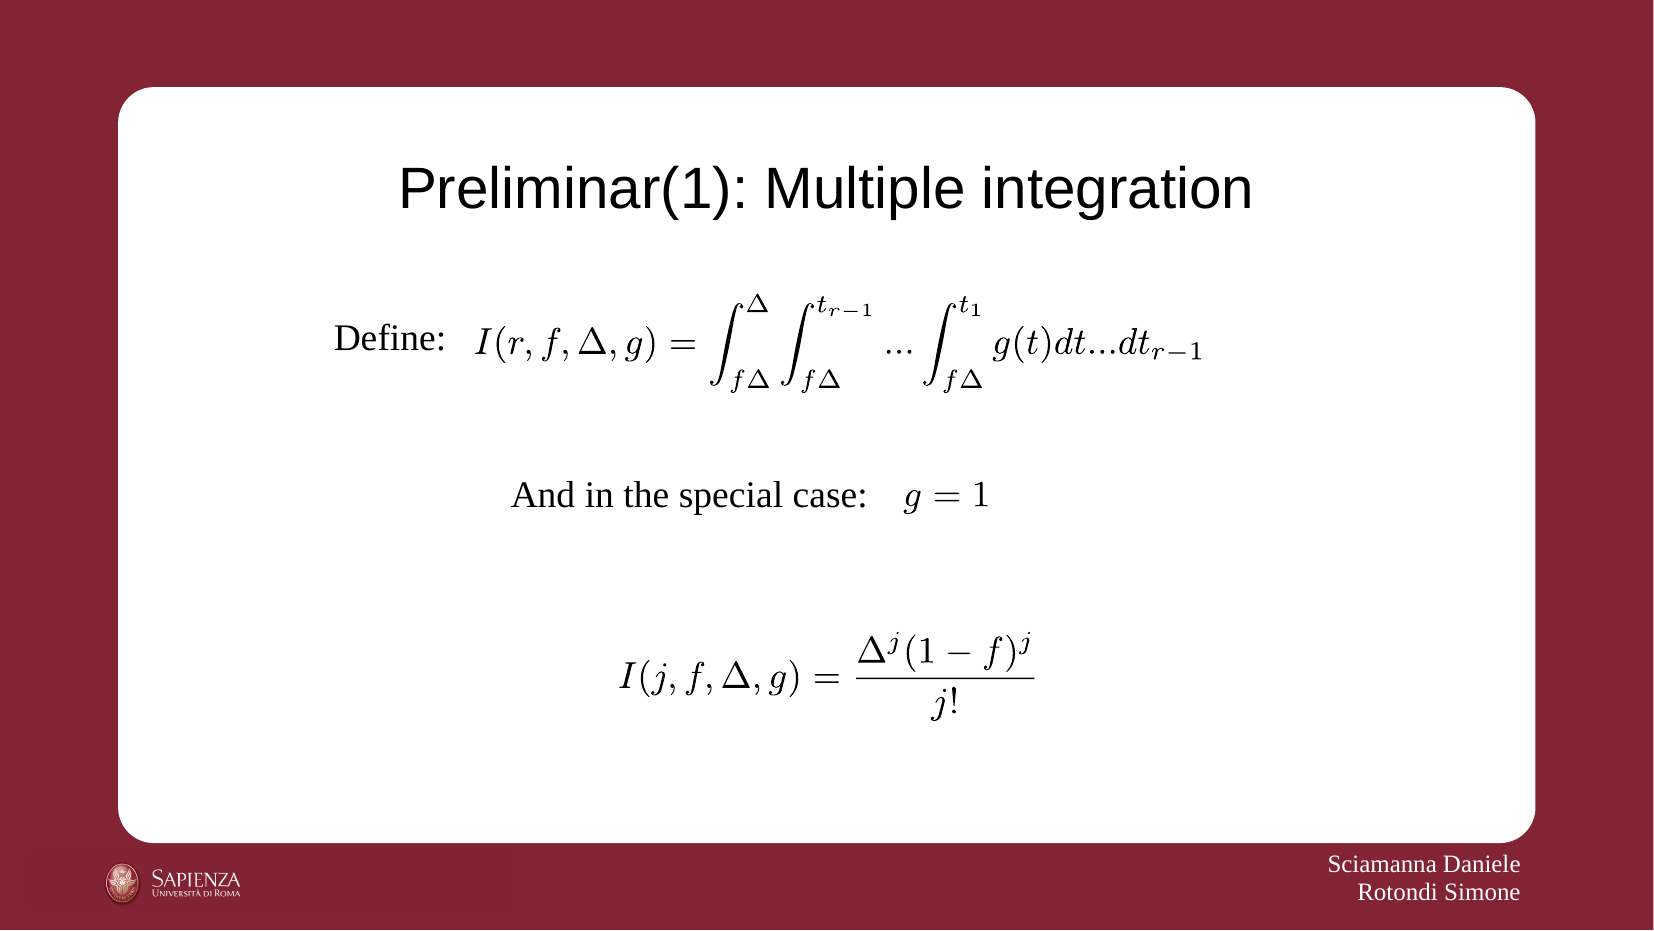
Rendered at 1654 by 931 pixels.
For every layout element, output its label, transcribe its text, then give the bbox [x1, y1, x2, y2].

text_box And in the special case: [496, 466, 898, 523]
picture [29, 850, 508, 910]
text_box Define: [318, 309, 1193, 366]
text_box [118, 87, 1536, 844]
title Preliminar(1): Multiple integration [162, 110, 1492, 266]
text_box Sciamanna Daniele Rotondi Simone [933, 843, 1536, 914]
